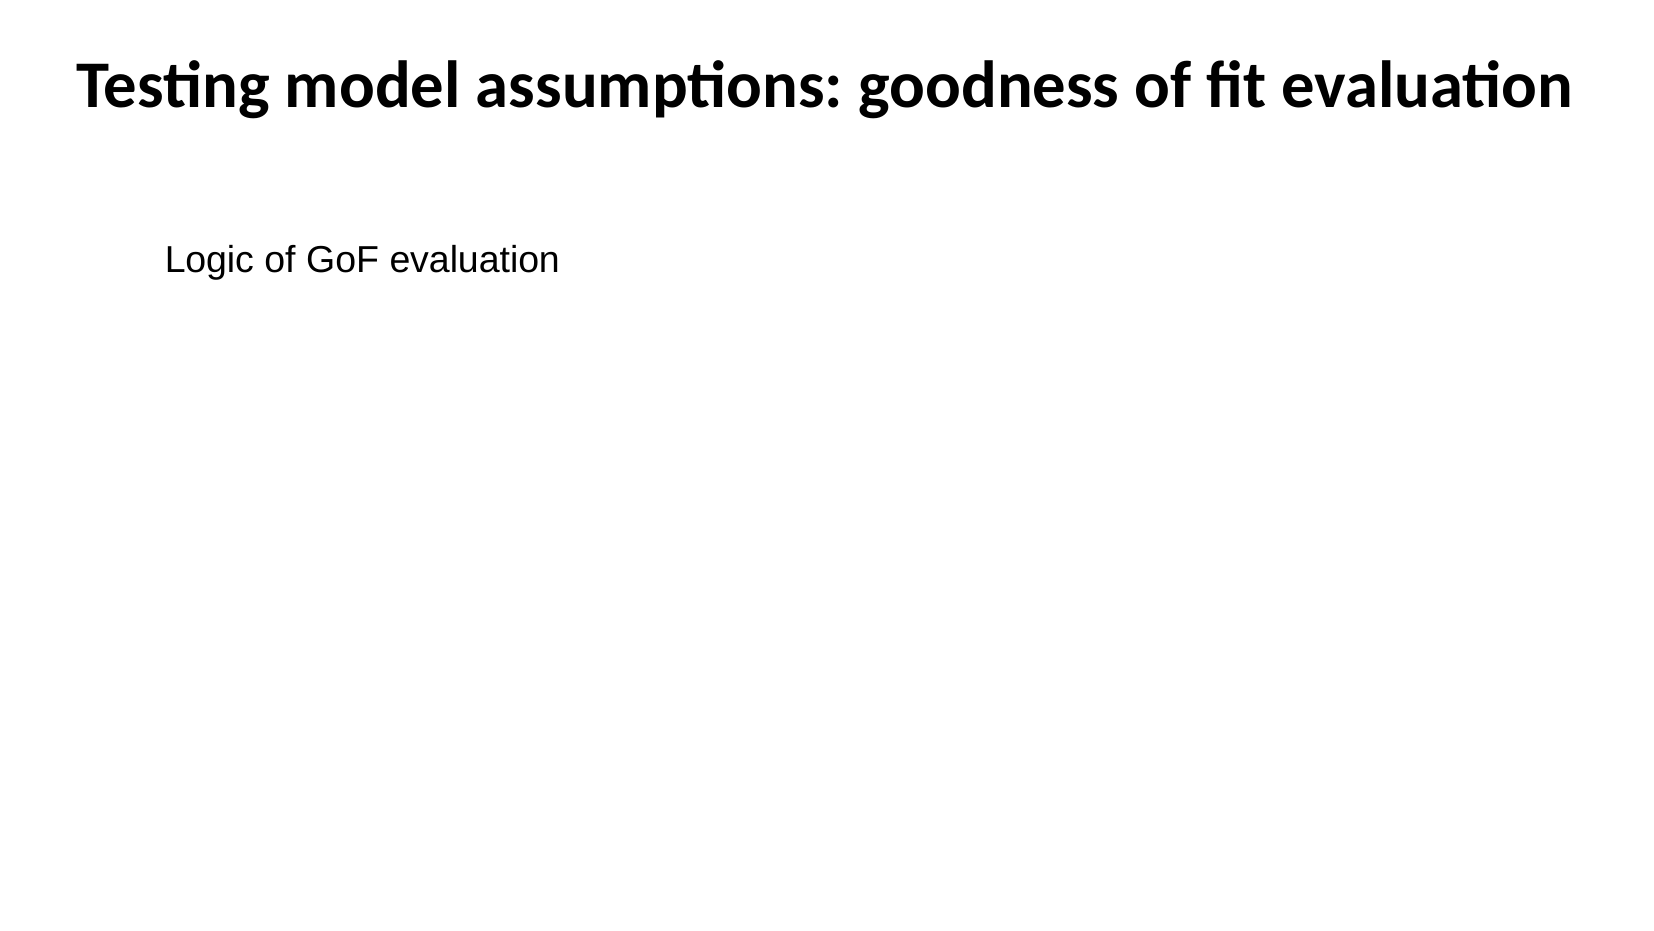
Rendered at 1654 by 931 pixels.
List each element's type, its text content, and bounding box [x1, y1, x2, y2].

title Testing model assumptions: goodness of fit evaluation [76, 13, 1613, 169]
text_box Logic of GoF evaluation [150, 231, 1313, 676]
